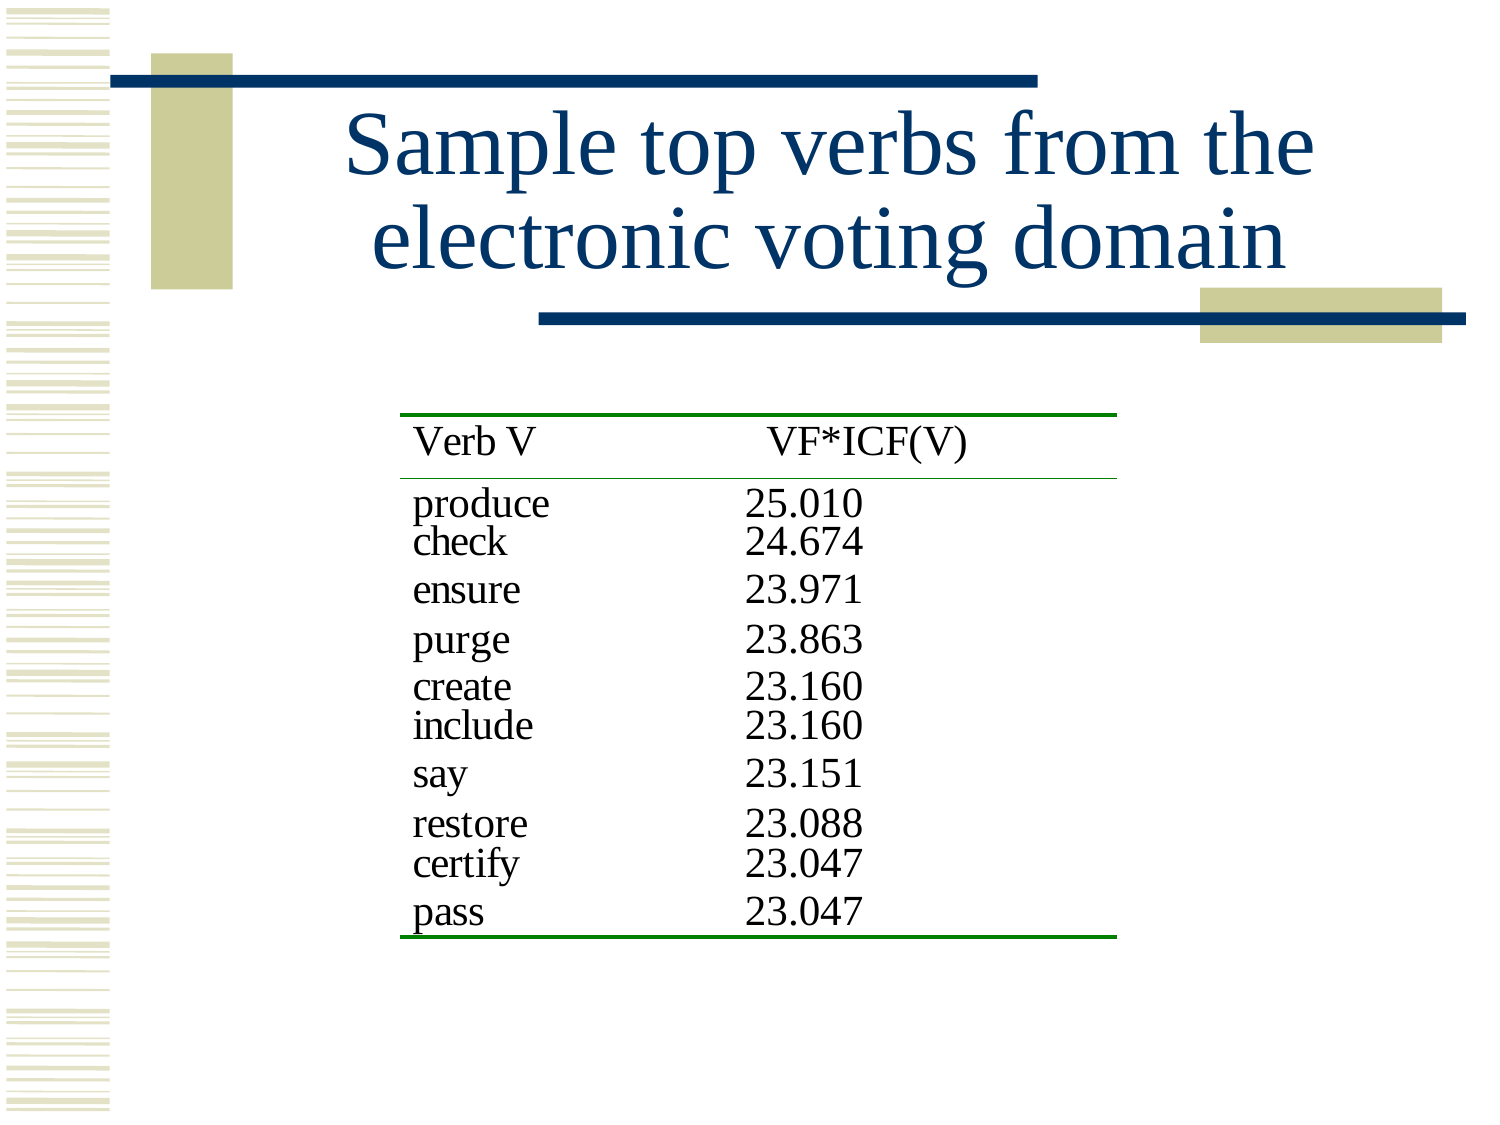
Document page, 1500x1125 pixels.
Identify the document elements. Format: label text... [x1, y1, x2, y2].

title Sample top verbs from the electronic voting domain [225, 86, 1436, 301]
list [132, 363, 1439, 1000]
chart [399, 413, 1385, 1125]
